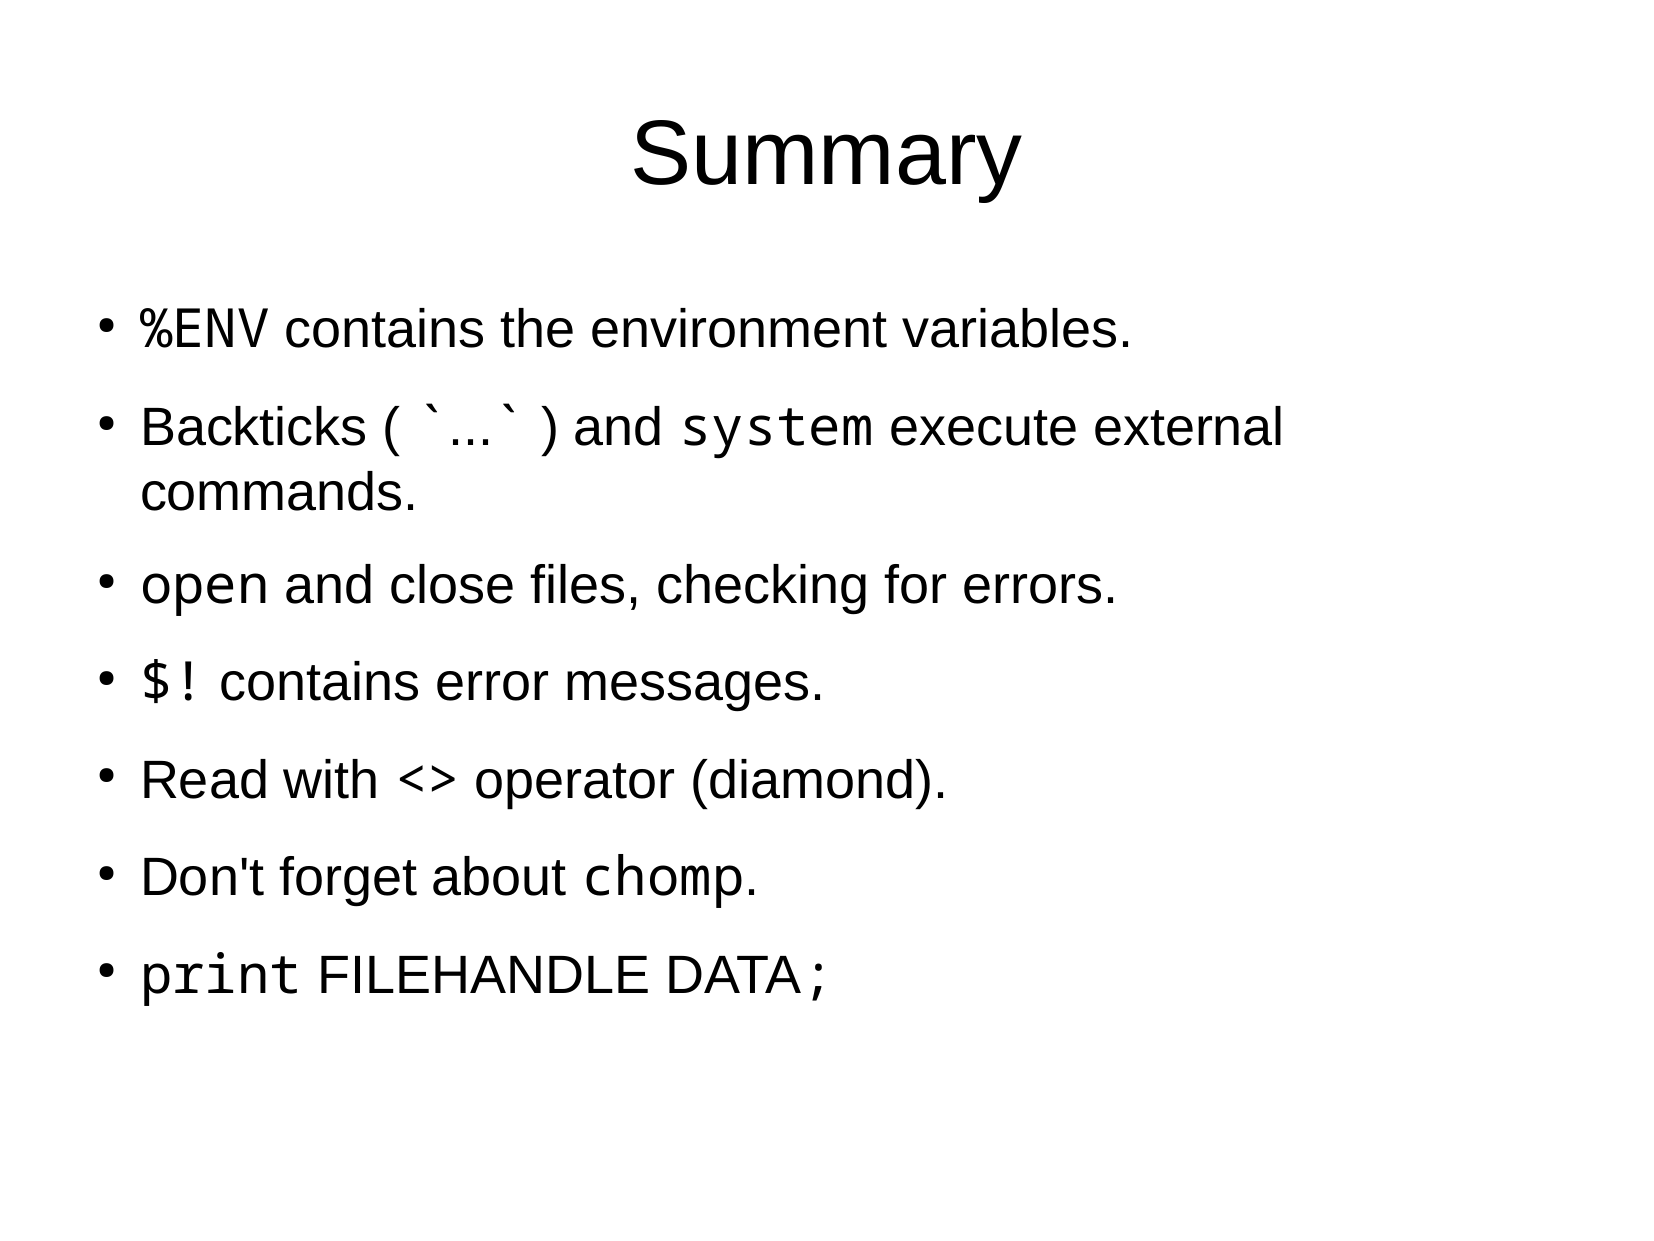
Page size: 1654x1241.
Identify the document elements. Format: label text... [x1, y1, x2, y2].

title Summary [82, 49, 1571, 257]
list %ENV contains the environment variables. Backticks ( `...` ) and system execute external commands. open and close files, checking for errors. $! contains error messages. Read with <> operator (diamond). Don't forget about chomp. print FILEHANDLE DATA; [82, 290, 1571, 1010]
